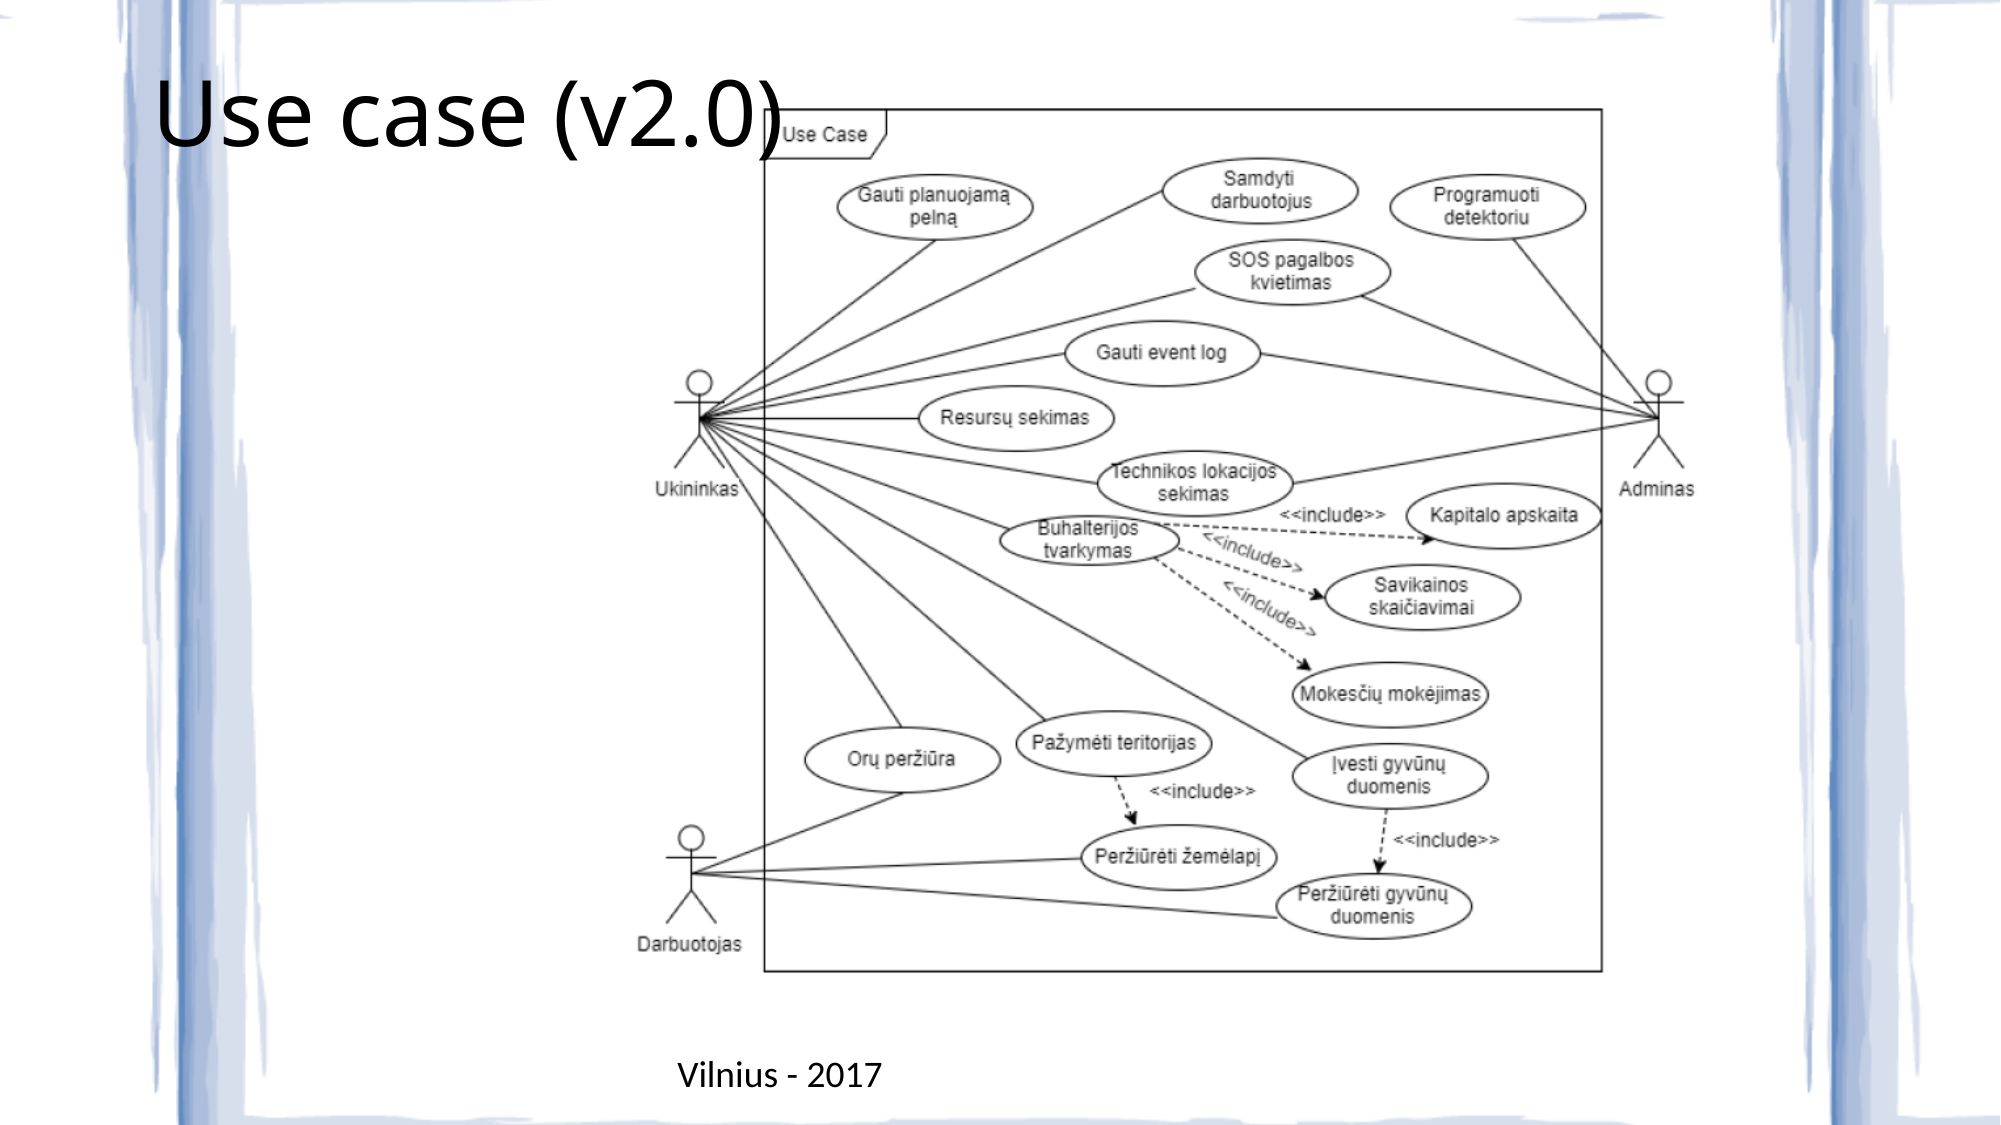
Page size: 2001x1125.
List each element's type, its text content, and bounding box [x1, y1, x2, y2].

footer Vilnius - 2017 [662, 1042, 1338, 1103]
title Use case (v2.0) [137, 59, 1863, 278]
picture [0, 0, 2001, 1125]
